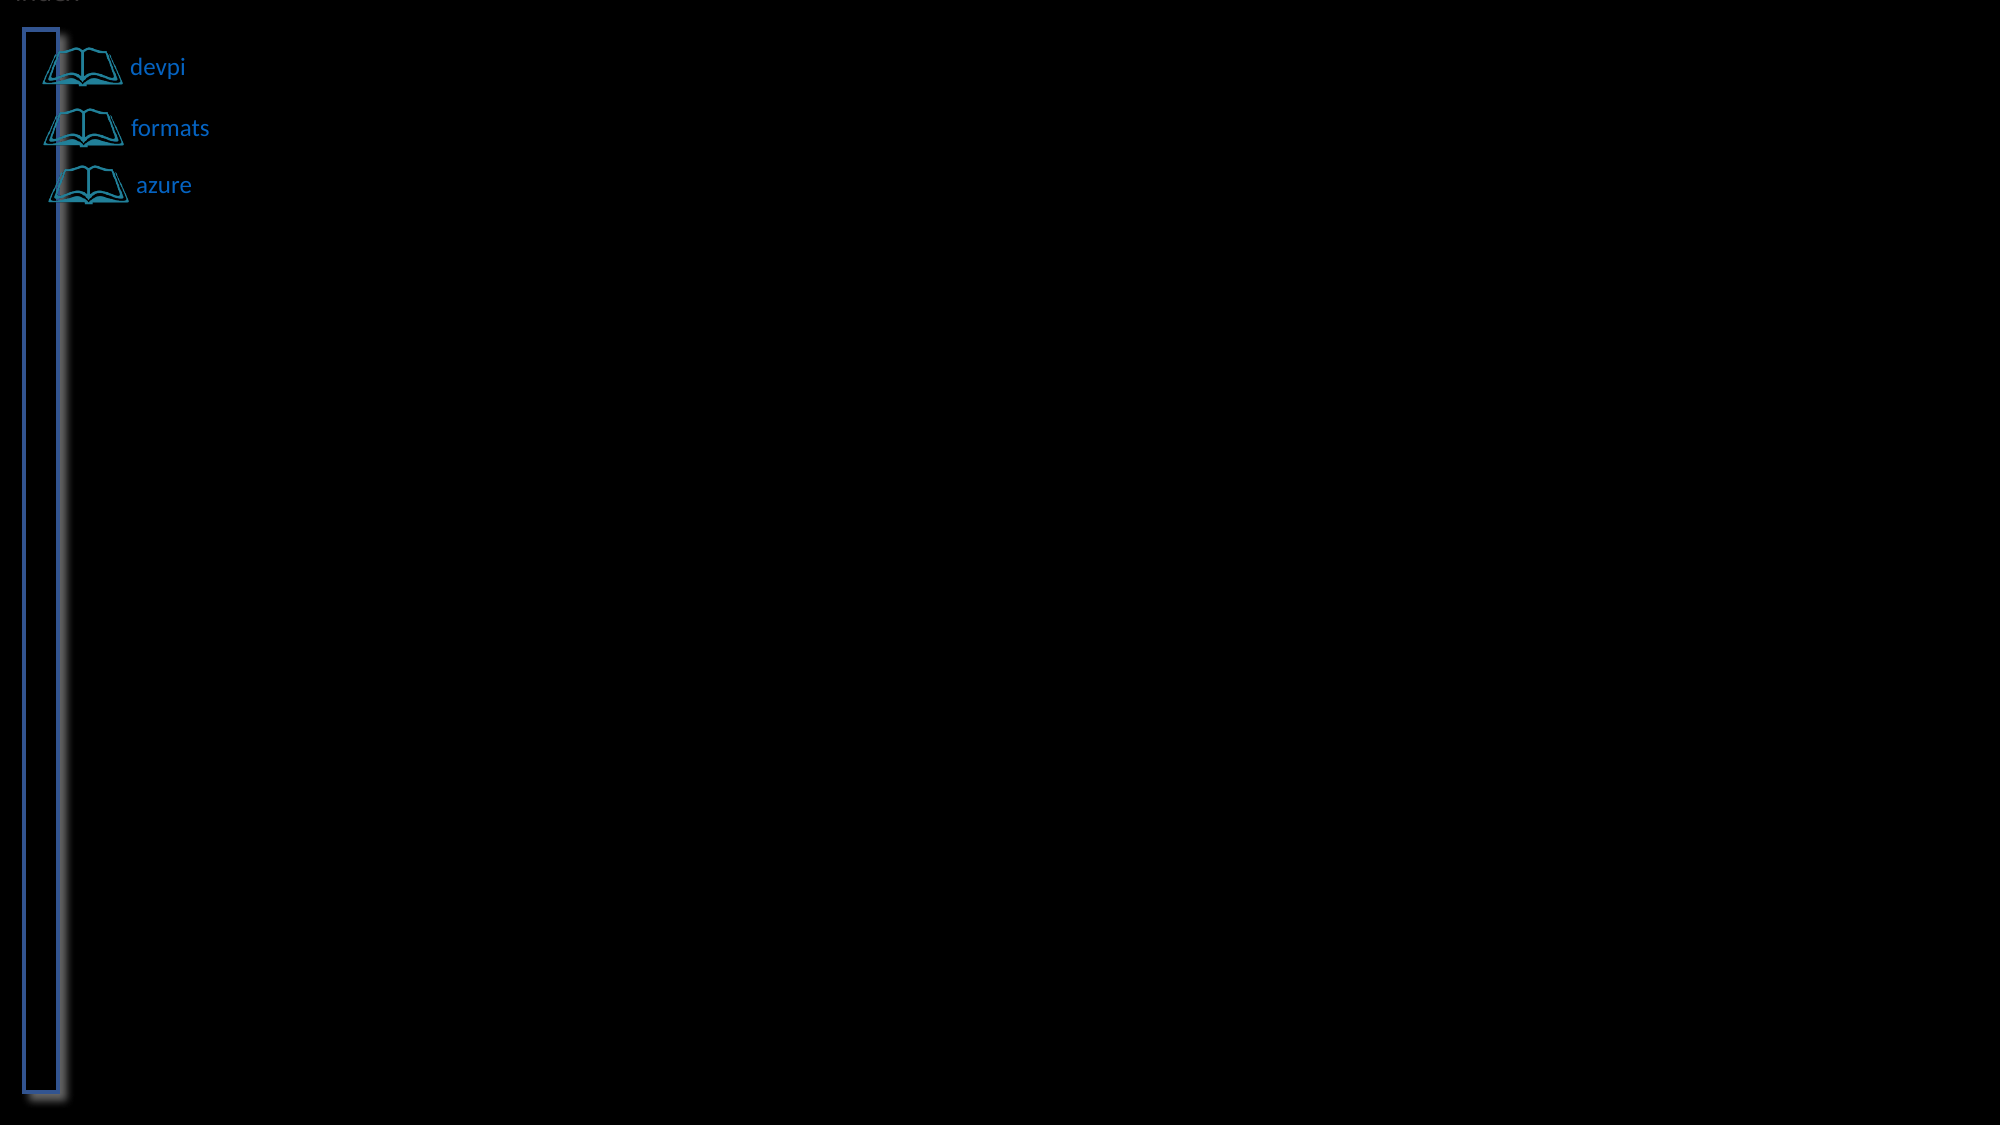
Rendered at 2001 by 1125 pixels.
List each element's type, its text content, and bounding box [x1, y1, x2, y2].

text_box [23, 29, 58, 1093]
picture [41, 106, 116, 150]
text_box azure [121, 161, 207, 207]
text_box devpi [115, 43, 201, 89]
picture [40, 45, 115, 89]
picture [46, 163, 121, 207]
text_box formats [116, 104, 225, 150]
